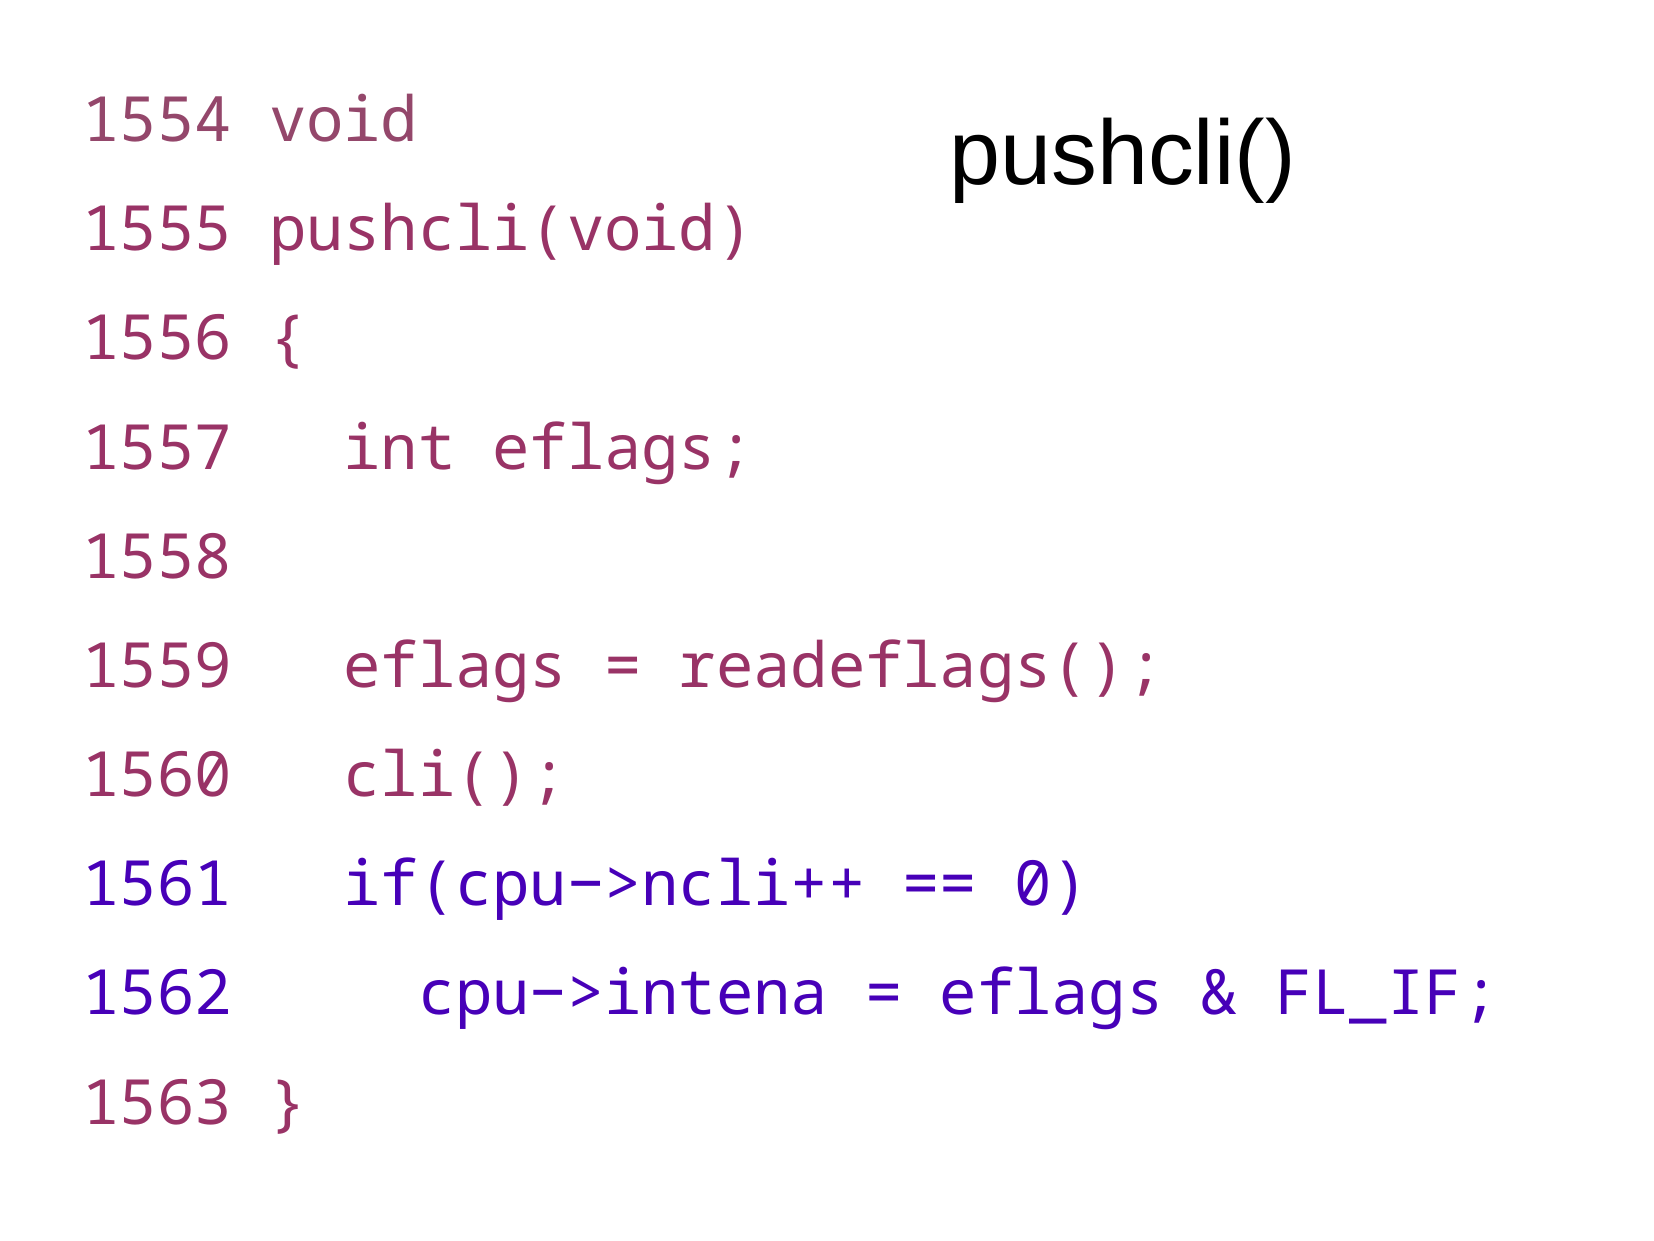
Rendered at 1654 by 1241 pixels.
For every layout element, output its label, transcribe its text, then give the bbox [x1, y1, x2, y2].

list 1554 void 1555 pushcli(void) 1556 { 1557 int eflags; 1558 1559 eflags = readeflags(); 1560 cli(); 1561 if(cpu−>ncli++ == 0) 1562 cpu−>intena = eflags & FL_IF; 1563 } [82, 75, 1571, 1163]
title pushcli() [675, 49, 1571, 257]
